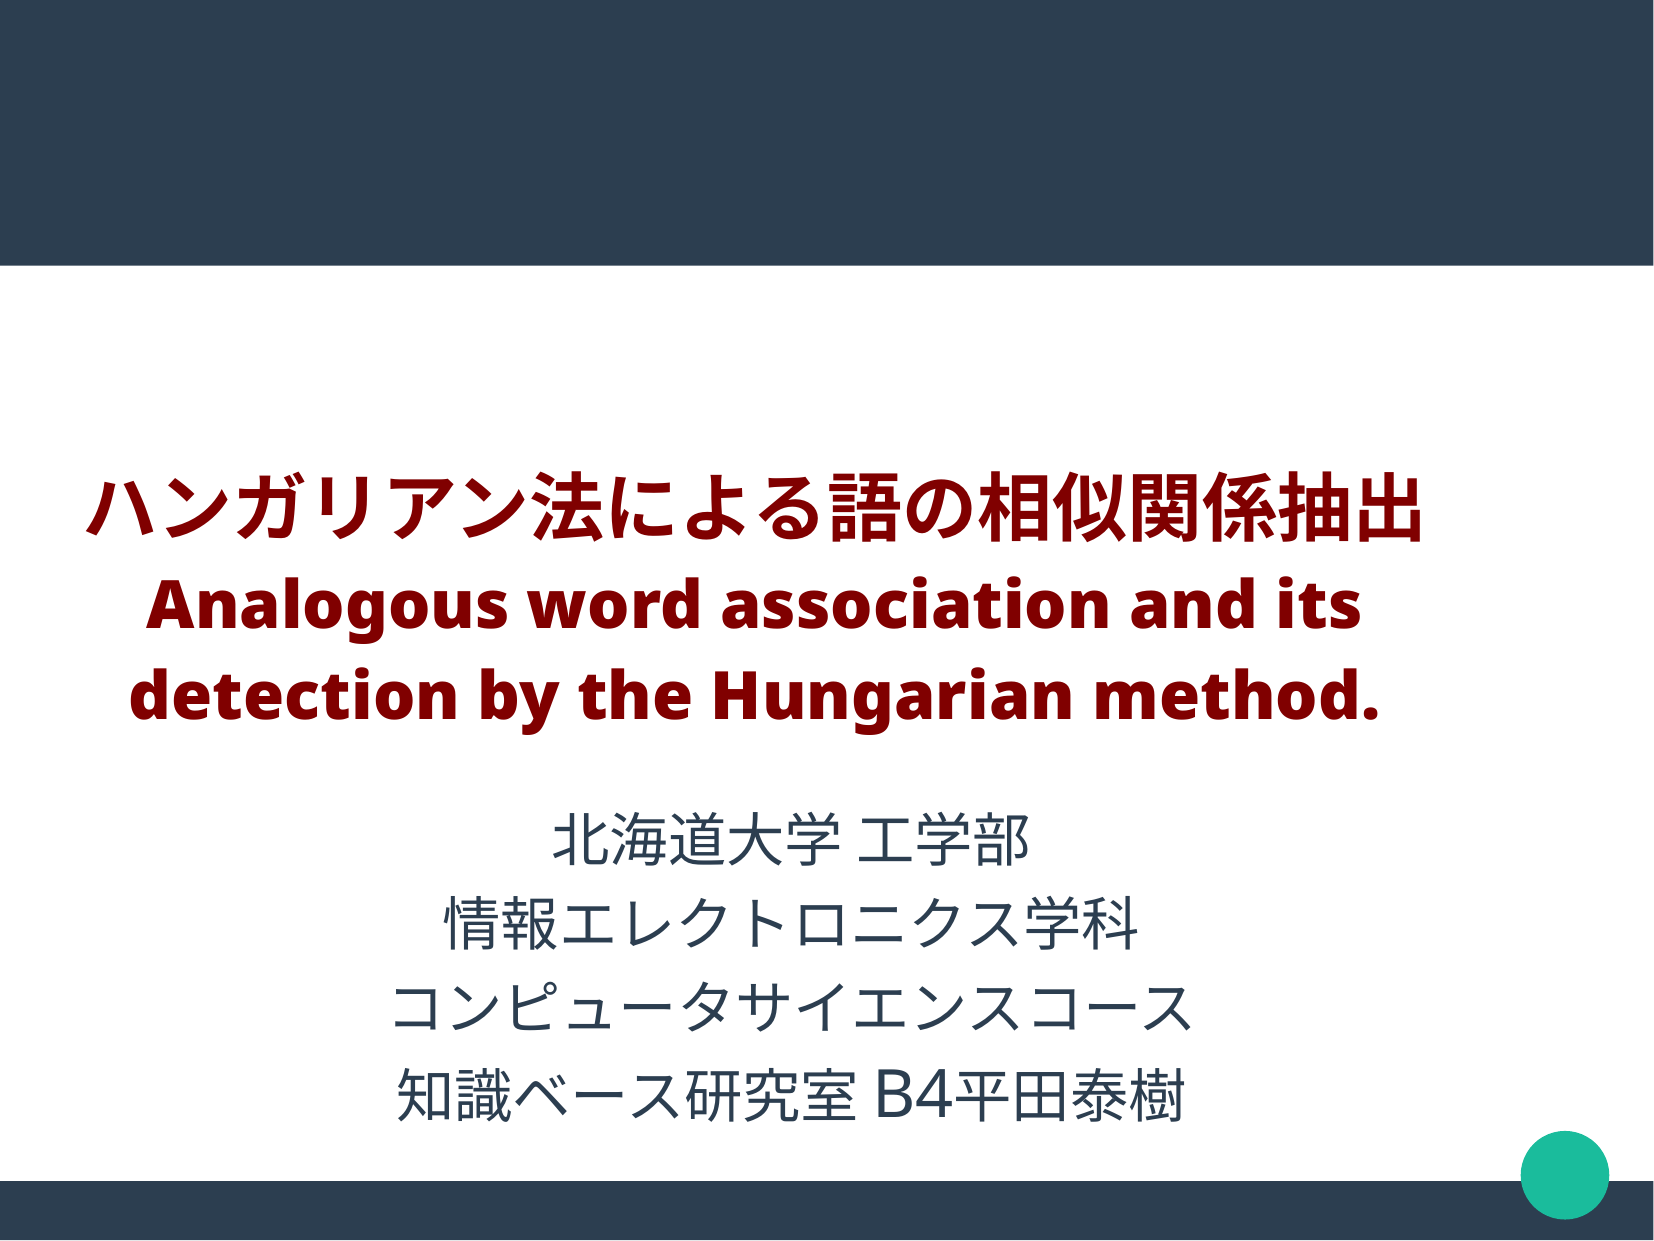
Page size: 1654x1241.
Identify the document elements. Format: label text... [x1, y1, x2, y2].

title ハンガリアン法による語の相似関係抽出 Analogous word association and its detection by the Hungarian method. [82, 448, 1571, 713]
subtitle 北海道大学 工学部 情報エレクトロニクス学科 コンピュータサイエンスコース 知識ベース研究室 B4平田泰樹 [200, 755, 1382, 1176]
